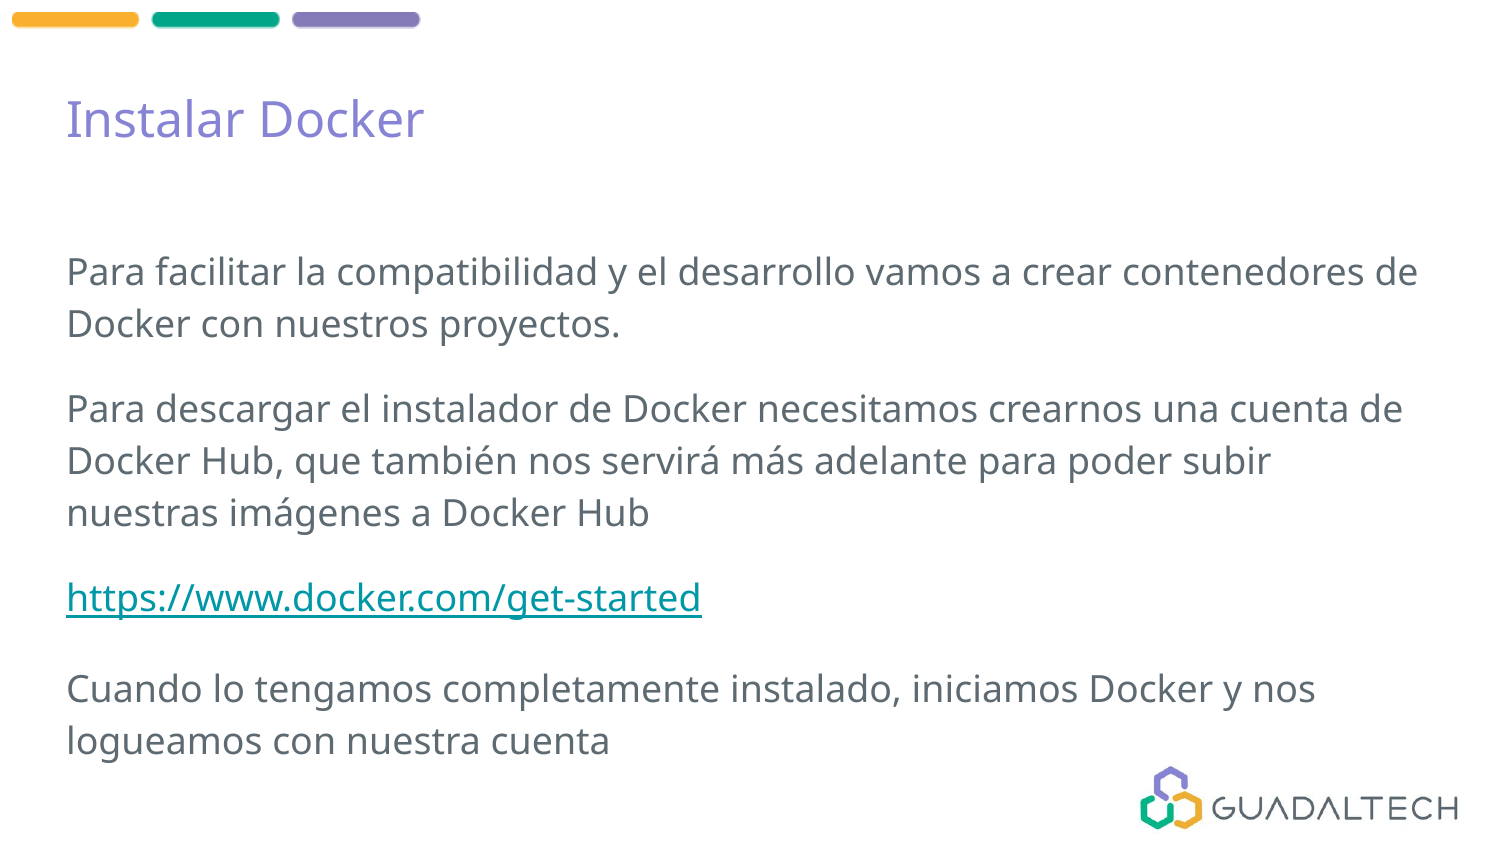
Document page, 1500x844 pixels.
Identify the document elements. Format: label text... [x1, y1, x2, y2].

list Para facilitar la compatibilidad y el desarrollo vamos a crear contenedores de Docker con nuestros proyectos. Para descargar el instalador de Docker necesitamos crearnos una cuenta de Docker Hub, que también nos servirá más adelante para poder subir nuestras imágenes a Docker Hub https://www.docker.com/get-started Cuando lo tengamos completamente instalado, iniciamos Docker y nos logueamos con nuestra cuenta [51, 226, 1449, 787]
picture [1124, 761, 1473, 834]
title Instalar Docker [51, 72, 1449, 167]
picture [12, 12, 421, 29]
